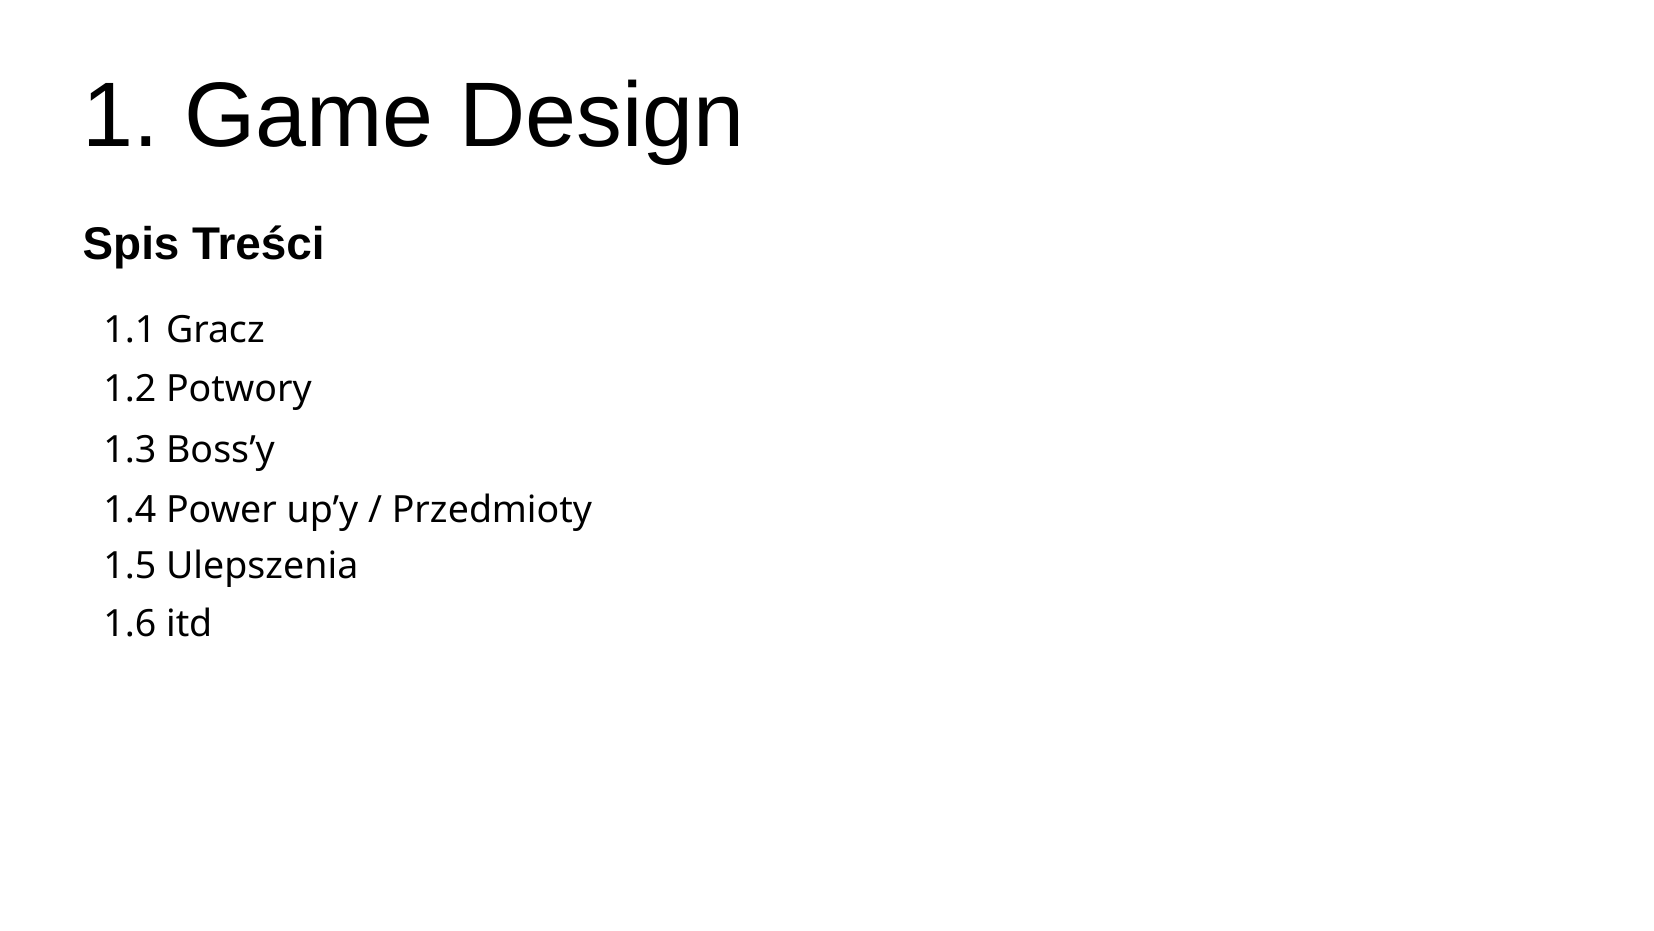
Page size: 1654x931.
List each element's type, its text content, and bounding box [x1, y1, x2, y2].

text_box 1.3 Boss’y [88, 414, 313, 474]
text_box 1.1 Gracz [88, 295, 299, 354]
text_box 1.6 itd [88, 589, 242, 650]
text_box 1.2 Potwory [88, 354, 344, 415]
text_box 1.4 Power up’y / Przedmioty [88, 474, 652, 536]
list Spis Treści [82, 217, 1571, 296]
title 1. Game Design [82, 37, 1571, 193]
text_box 1.5 Ulepszenia [88, 531, 394, 592]
